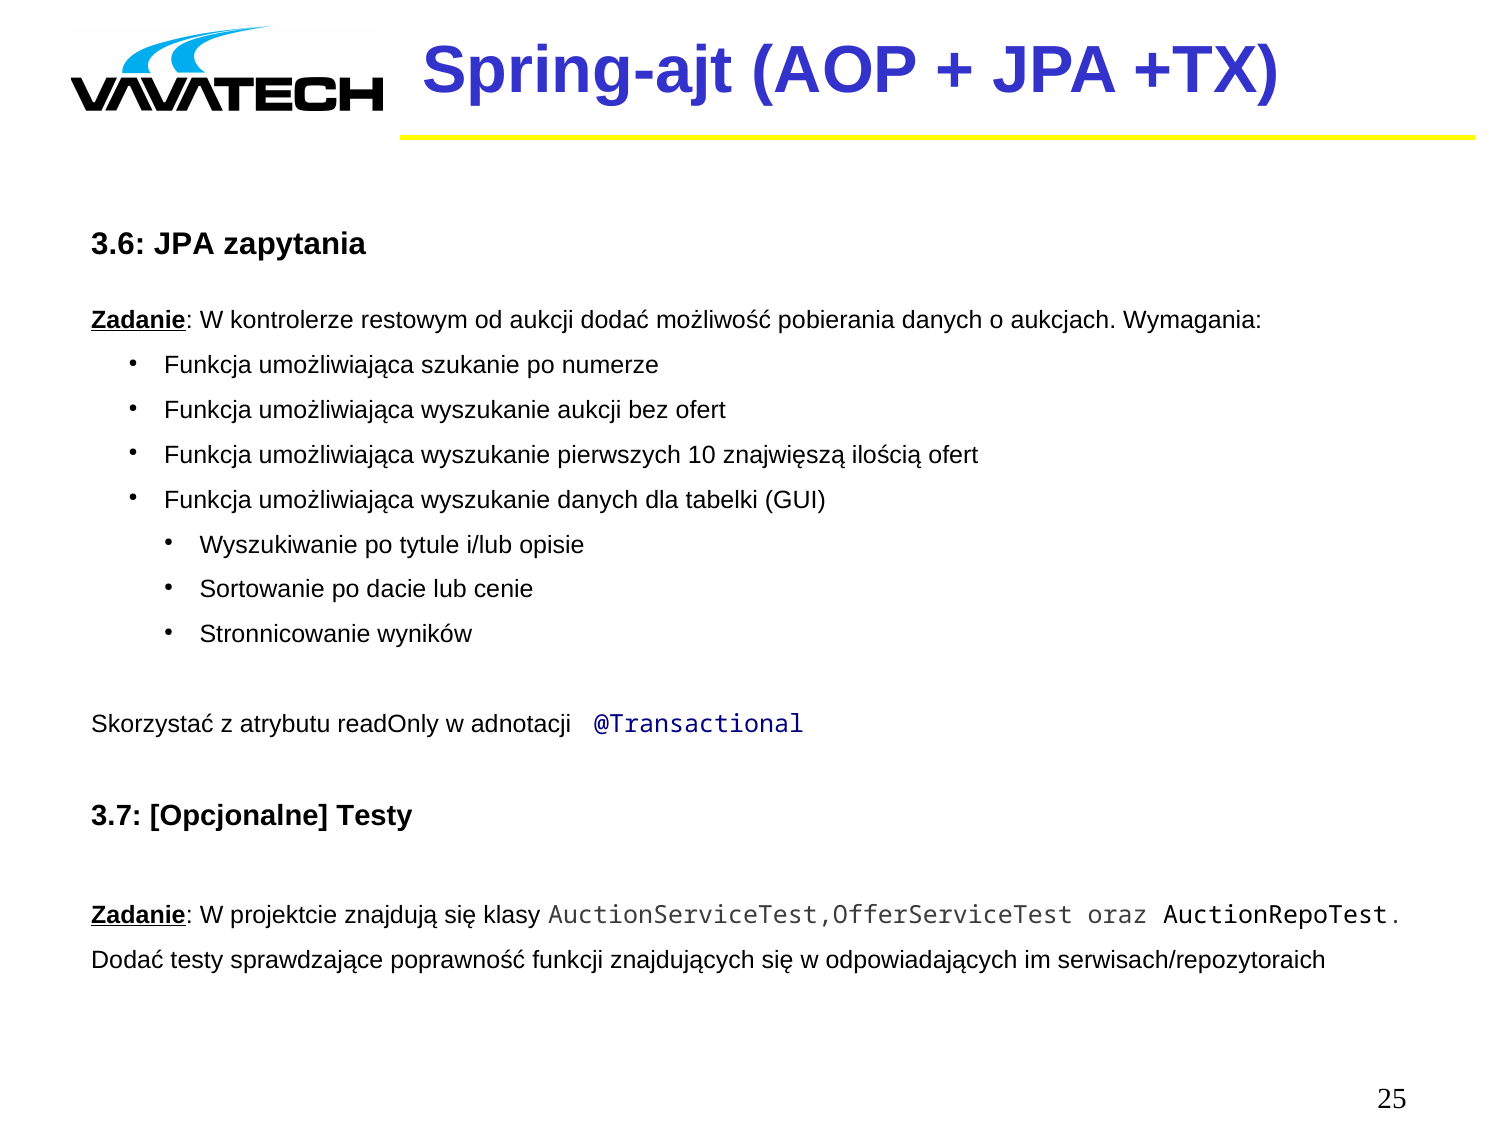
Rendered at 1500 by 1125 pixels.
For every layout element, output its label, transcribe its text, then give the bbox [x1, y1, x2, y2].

title Spring-ajt (AOP + JPA +TX) [407, 0, 1479, 157]
picture [70, 26, 383, 111]
text_box 3.6: JPA zapytania Zadanie: W kontrolerze restowym od aukcji dodać możliwość pobierania danych o aukcjach. Wymagania: Funkcja umożliwiająca szukanie po numerze Funkcja umożliwiająca wyszukanie aukcji bez ofert Funkcja umożliwiająca wyszukanie pierwszych 10 znajwięszą ilością ofert Funkcja umożliwiająca wyszukanie danych dla tabelki (GUI) Wyszukiwanie po tytule i/lub opisie Sortowanie po dacie lub cenie Stronnicowanie wyników Skorzystać z atrybutu readOnly w adnotacji @Transactional 3.7: [Opcjonalne] Testy Zadanie: W projektcie znajdują się klasy AuctionServiceTest,OfferServiceTest oraz AuctionRepoTest. Dodać testy sprawdzające poprawność funkcji znajdujących się w odpowiadających im serwisach/repozytoraich [76, 188, 1463, 981]
